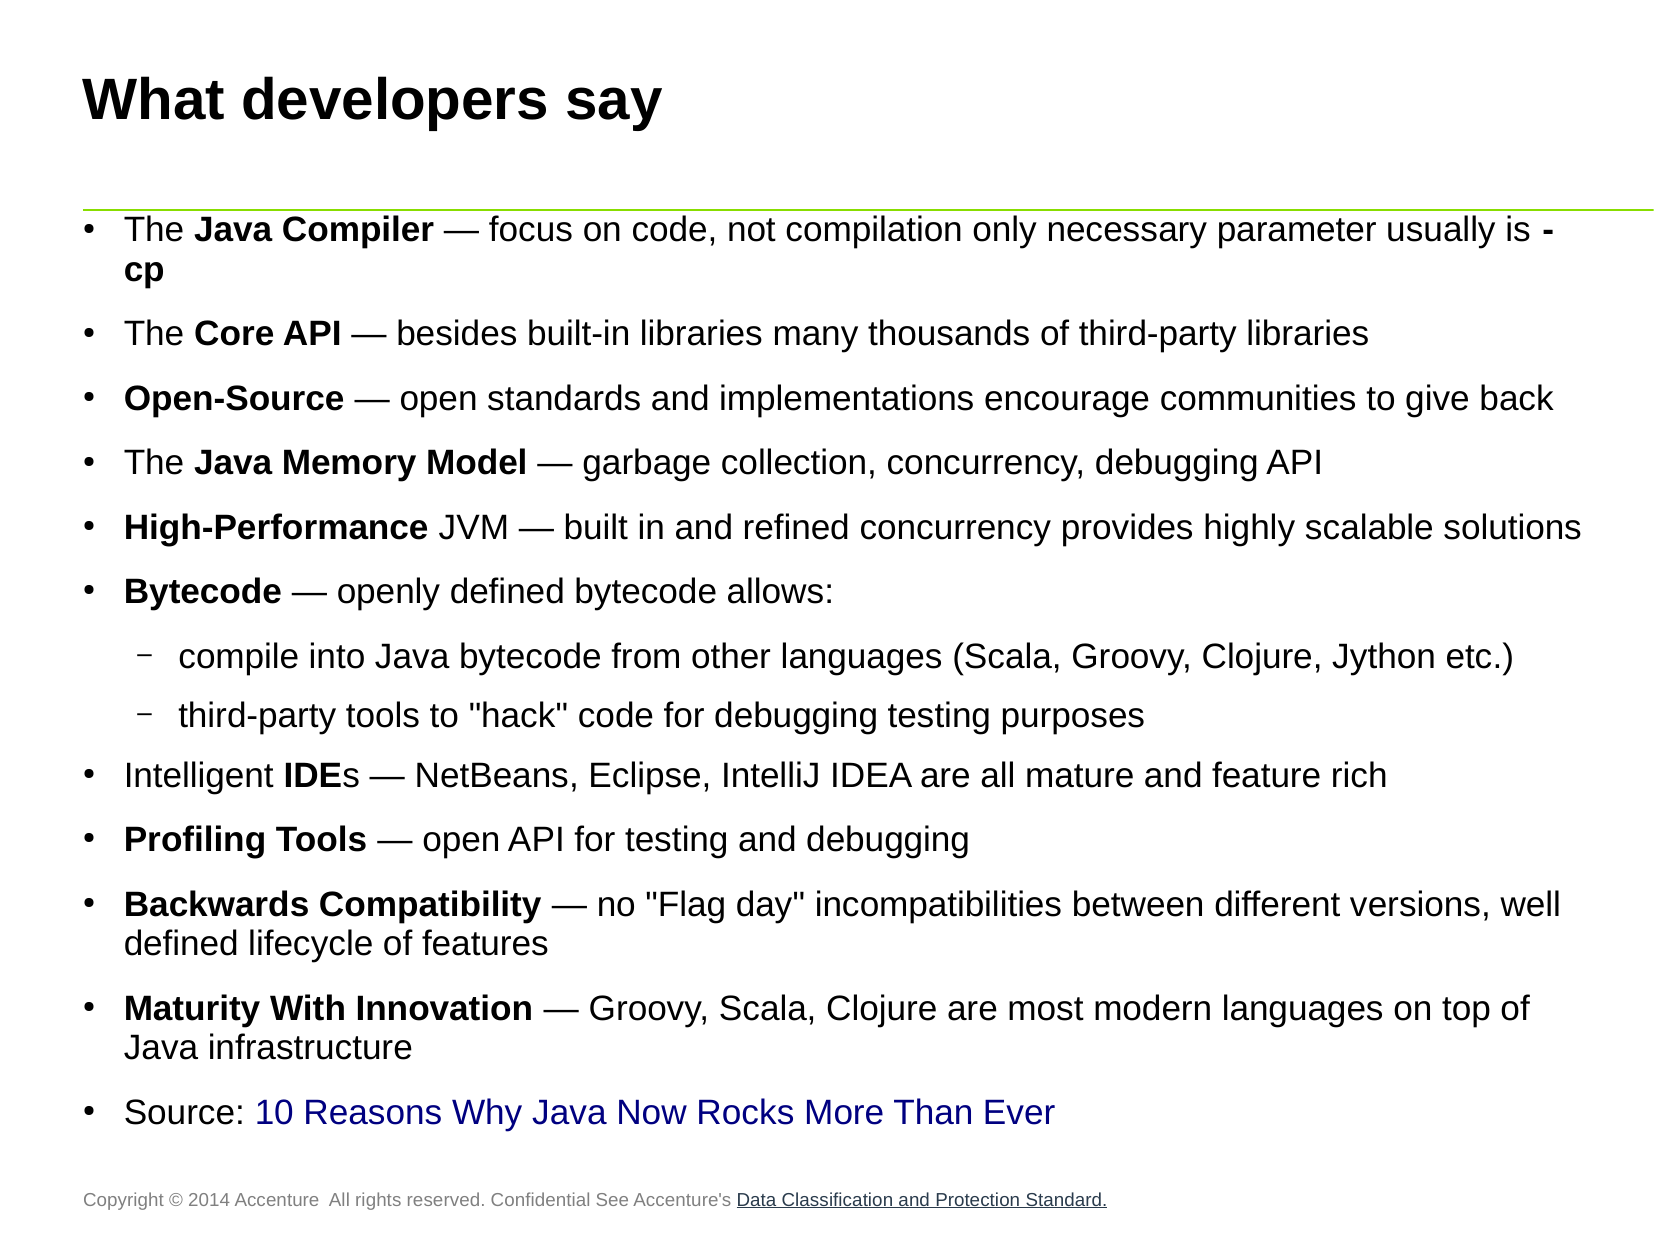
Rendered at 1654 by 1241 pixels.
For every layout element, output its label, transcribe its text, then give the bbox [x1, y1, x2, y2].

list The Java Compiler — focus on code, not compilation only necessary parameter usually is -cp The Core API — besides built-in libraries many thousands of third-party libraries Open-Source — open standards and implementations encourage communities to give back The Java Memory Model — garbage collection, concurrency, debugging API High-Performance JVM — built in and refined concurrency provides highly scalable solutions Bytecode — openly defined bytecode allows: compile into Java bytecode from other languages (Scala, Groovy, Clojure, Jython etc.) third-party tools to "hack" code for debugging testing purposes Intelligent IDEs — NetBeans, Eclipse, IntelliJ IDEA are all mature and feature rich Profiling Tools — open API for testing and debugging Backwards Compatibility — no "Flag day" incompatibilities between different versions, well defined lifecycle of features Maturity With Innovation — Groovy, Scala, Clojure are most modern languages on top of Java infrastructure Source: 10 Reasons Why Java Now Rocks More Than Ever [69, 209, 1590, 1188]
title What developers say [82, 31, 1571, 167]
